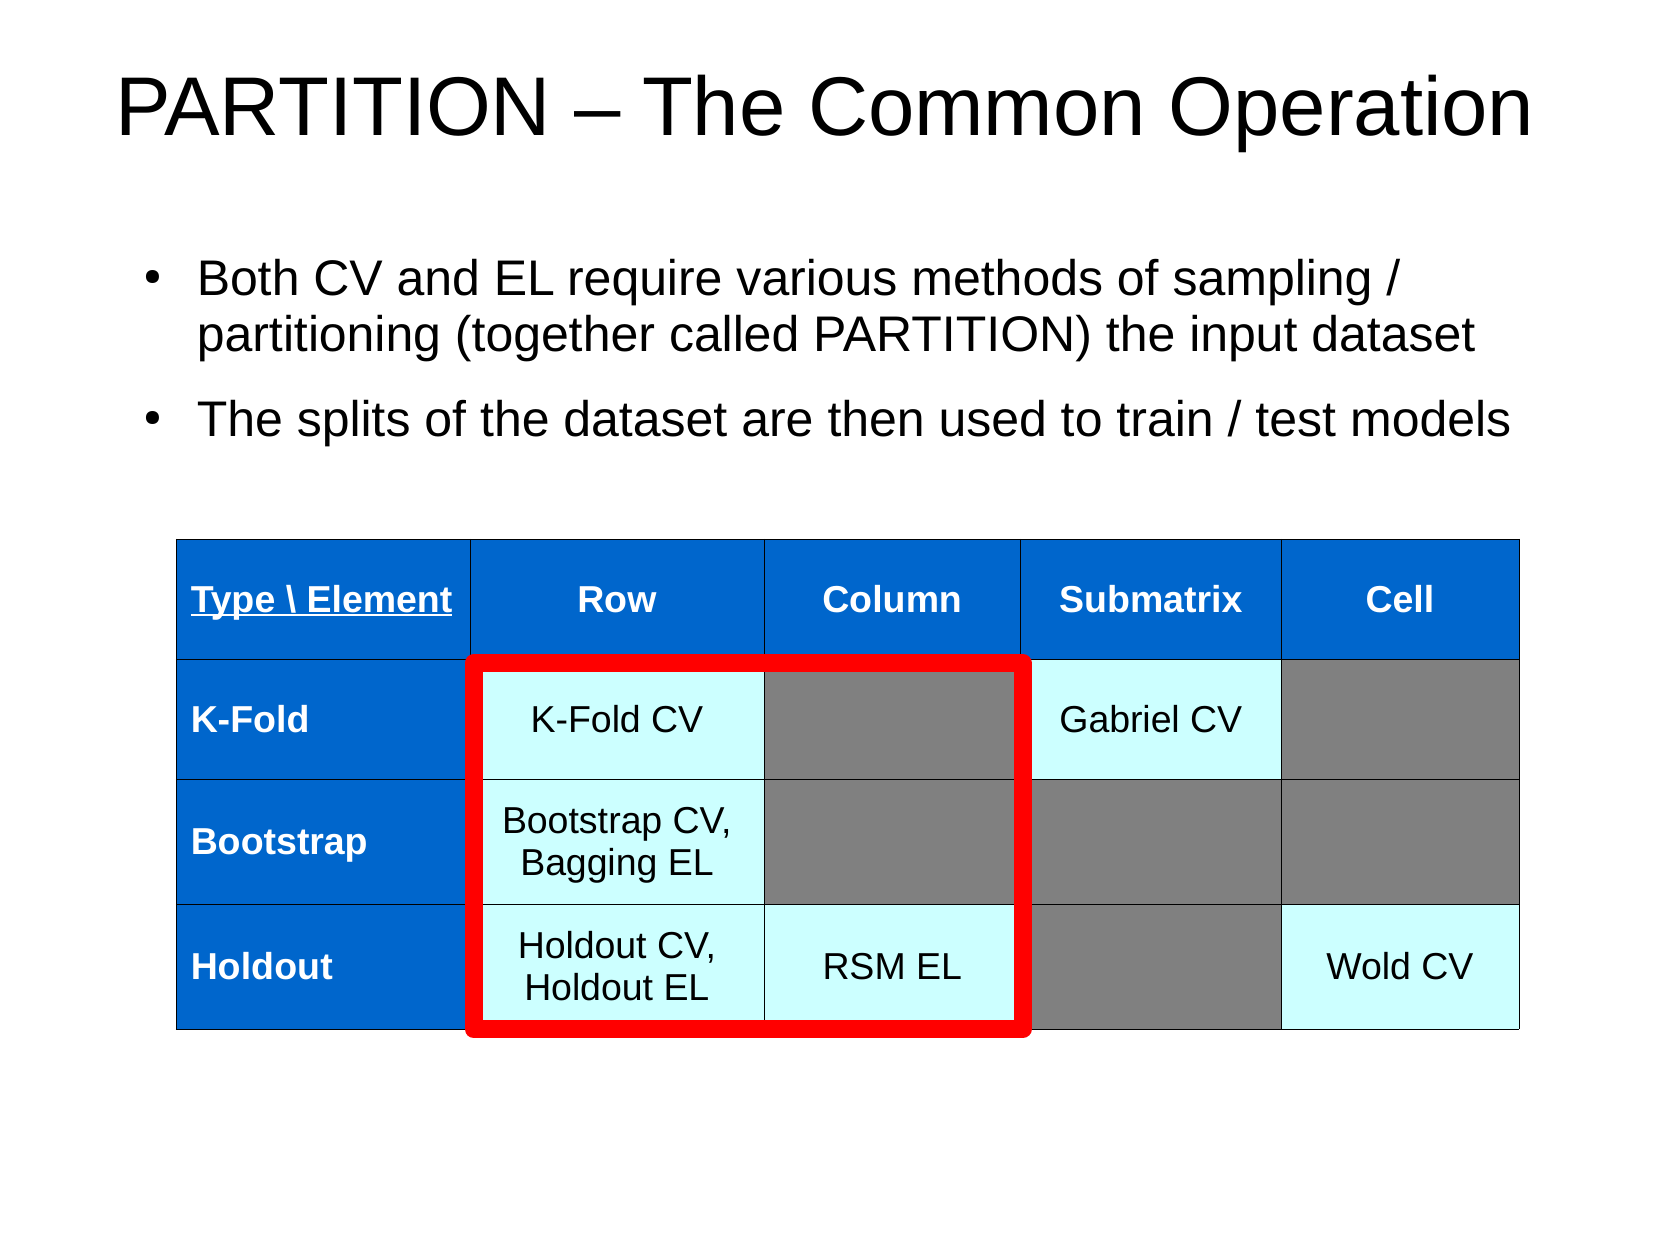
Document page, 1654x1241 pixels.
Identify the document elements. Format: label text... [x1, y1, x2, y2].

table_header Row [471, 540, 764, 654]
table_header Cell [1282, 540, 1519, 659]
table_cell K-Fold [177, 660, 465, 779]
table_header Submatrix [1021, 540, 1281, 659]
table_cell Bootstrap CV, Bagging EL [483, 780, 764, 904]
table_cell Bootstrap [177, 780, 465, 904]
table_header Type \ Element [177, 540, 470, 659]
table_cell [765, 672, 1014, 779]
table_cell Holdout CV, Holdout EL [483, 905, 764, 1020]
table_cell [1282, 780, 1519, 904]
table_cell Wold CV [1282, 905, 1519, 1029]
table_cell RSM EL [765, 905, 1014, 1020]
table_header Column [765, 540, 1020, 654]
list Both CV and EL require various methods of sampling / partitioning (together called PARTITION) the input dataset The splits of the dataset are then used to train / test models [126, 250, 1627, 547]
table_cell K-Fold CV [483, 672, 764, 779]
table_cell Gabriel CV [1032, 660, 1281, 779]
table_cell [1032, 780, 1281, 904]
table_cell Holdout [177, 905, 465, 1029]
table_cell [1032, 905, 1281, 1029]
table_cell [1282, 660, 1519, 779]
table_cell [765, 780, 1014, 904]
title PARTITION – The Common Operation [75, 45, 1576, 175]
